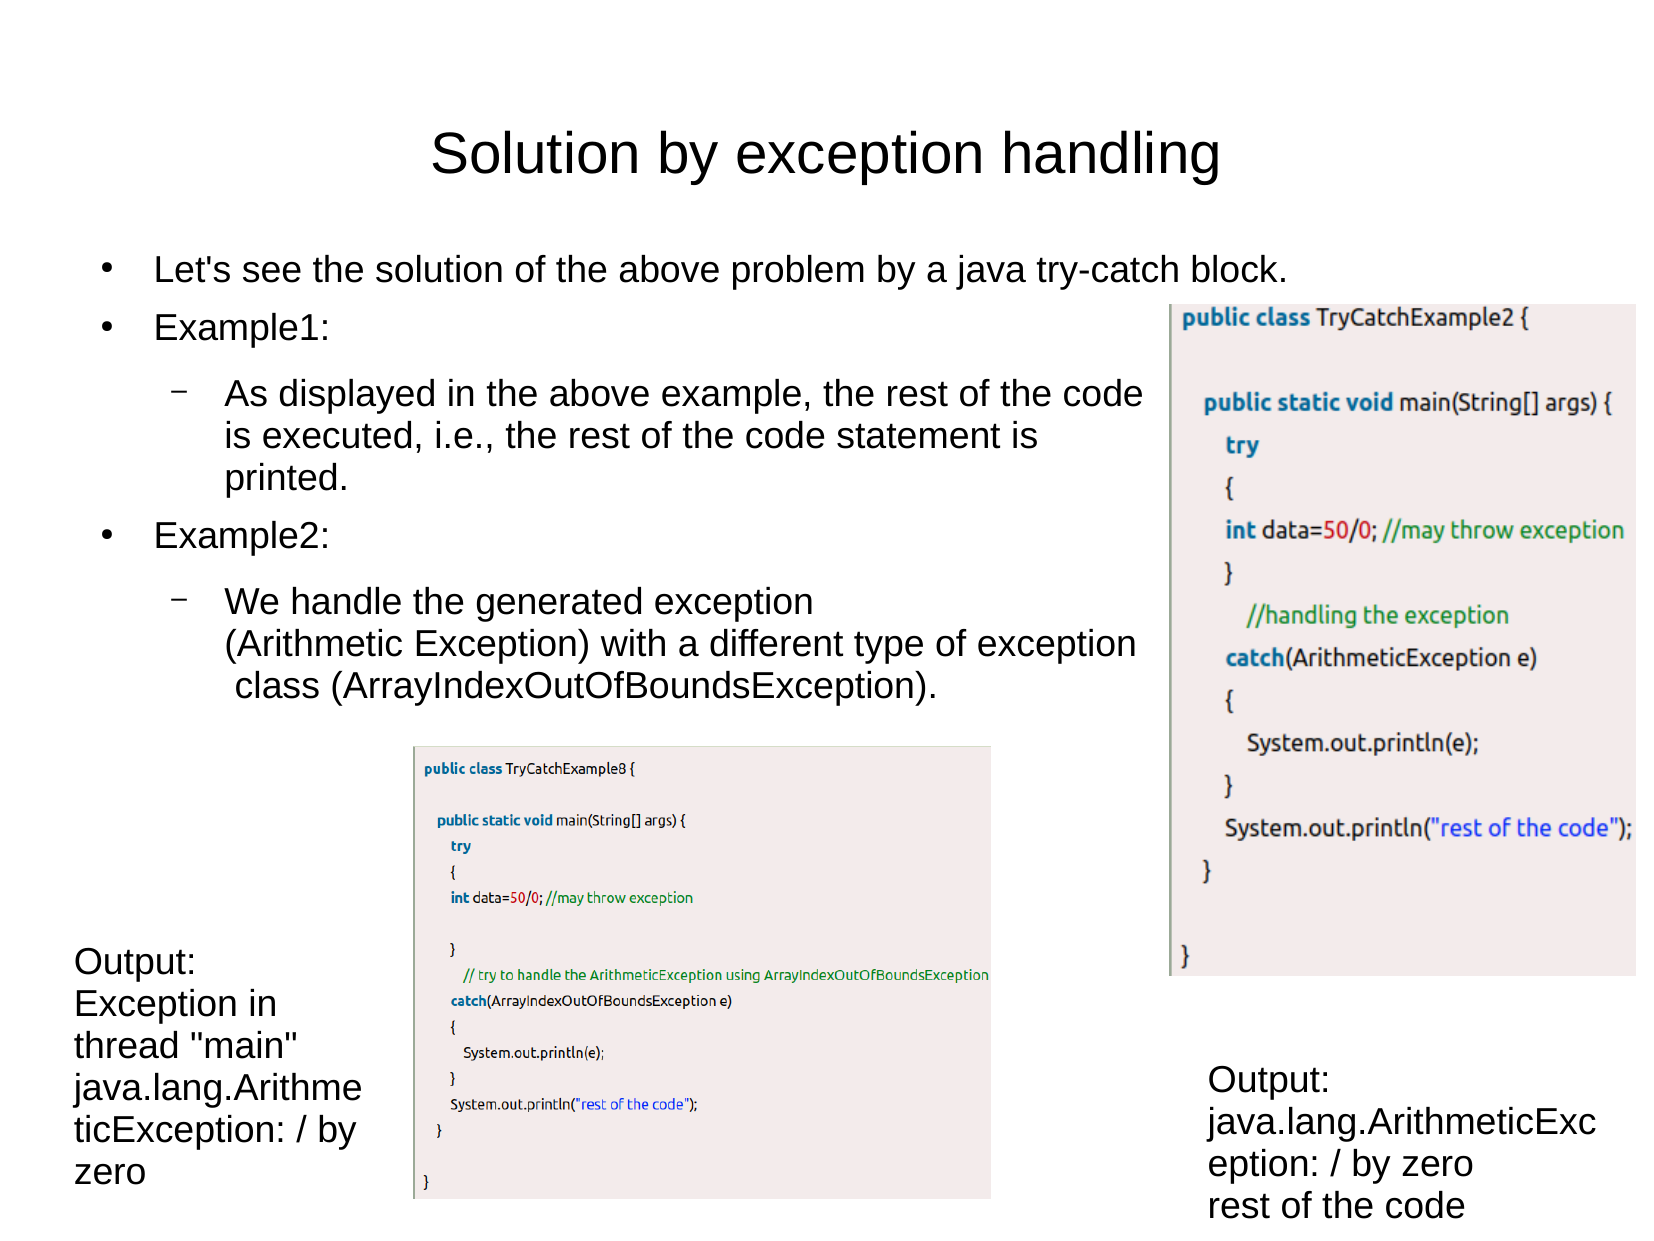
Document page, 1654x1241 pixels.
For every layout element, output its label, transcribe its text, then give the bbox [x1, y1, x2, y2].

title Solution by exception handling [82, 49, 1571, 248]
text_box Output: java.lang.ArithmeticException: / by zero rest of the code [1192, 1051, 1630, 1234]
picture [1169, 304, 1636, 976]
list Let's see the solution of the above problem by a java try-catch block. Example1: As displayed in the above example, the rest of the code is executed, i.e., the rest of the code statement is printed. Example2: We handle the generated exception (Arithmetic Exception) with a different type of exception class (ArrayIndexOutOfBoundsException). [82, 248, 1619, 1104]
text_box Output: Exception in thread "main" java.lang.ArithmeticException: / by zero [59, 933, 378, 1200]
picture [413, 744, 991, 1199]
